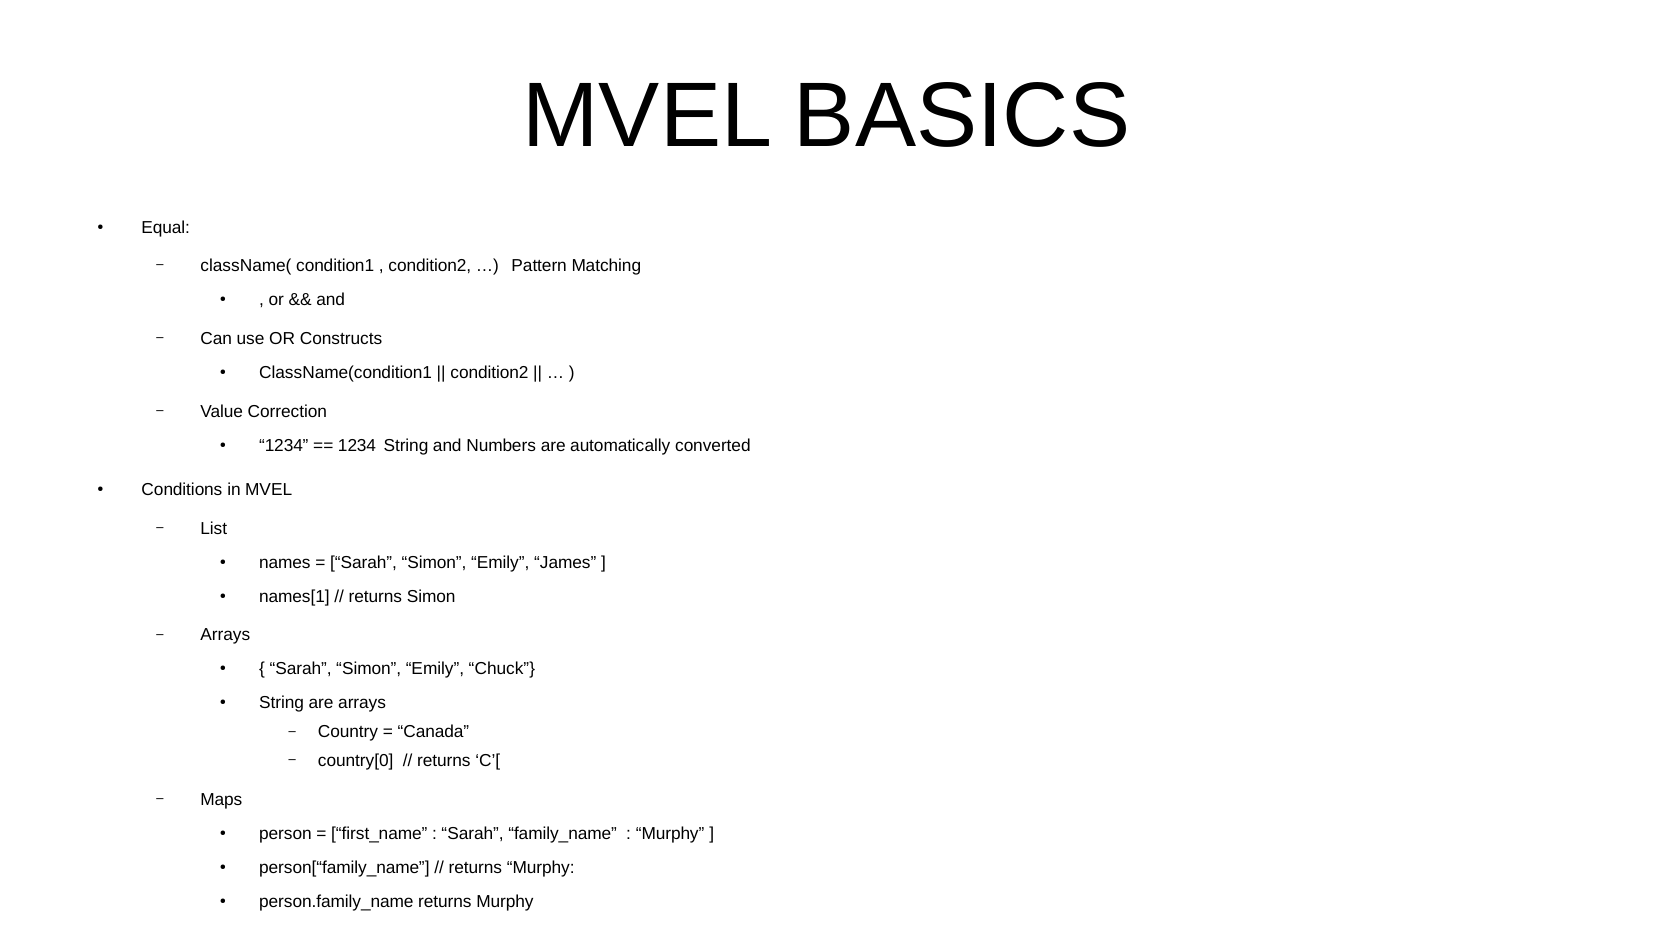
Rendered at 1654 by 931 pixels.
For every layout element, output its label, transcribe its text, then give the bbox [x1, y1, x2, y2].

title MVEL BASICS [82, 37, 1571, 193]
list Equal: className( condition1 , condition2, …) Pattern Matching , or && and Can use OR Constructs ClassName(condition1 || condition2 || … ) Value Correction “1234” == 1234 String and Numbers are automatically converted Conditions in MVEL List names = [“Sarah”, “Simon”, “Emily”, “James” ] names[1] // returns Simon Arrays { “Sarah”, “Simon”, “Emily”, “Chuck”} String are arrays Country = “Canada” country[0] // returns ‘C’[ Maps person = [“first_name” : “Sarah”, “family_name” : “Murphy” ] person[“family_name”] // returns “Murphy: person.family_name returns Murphy [82, 217, 1636, 916]
